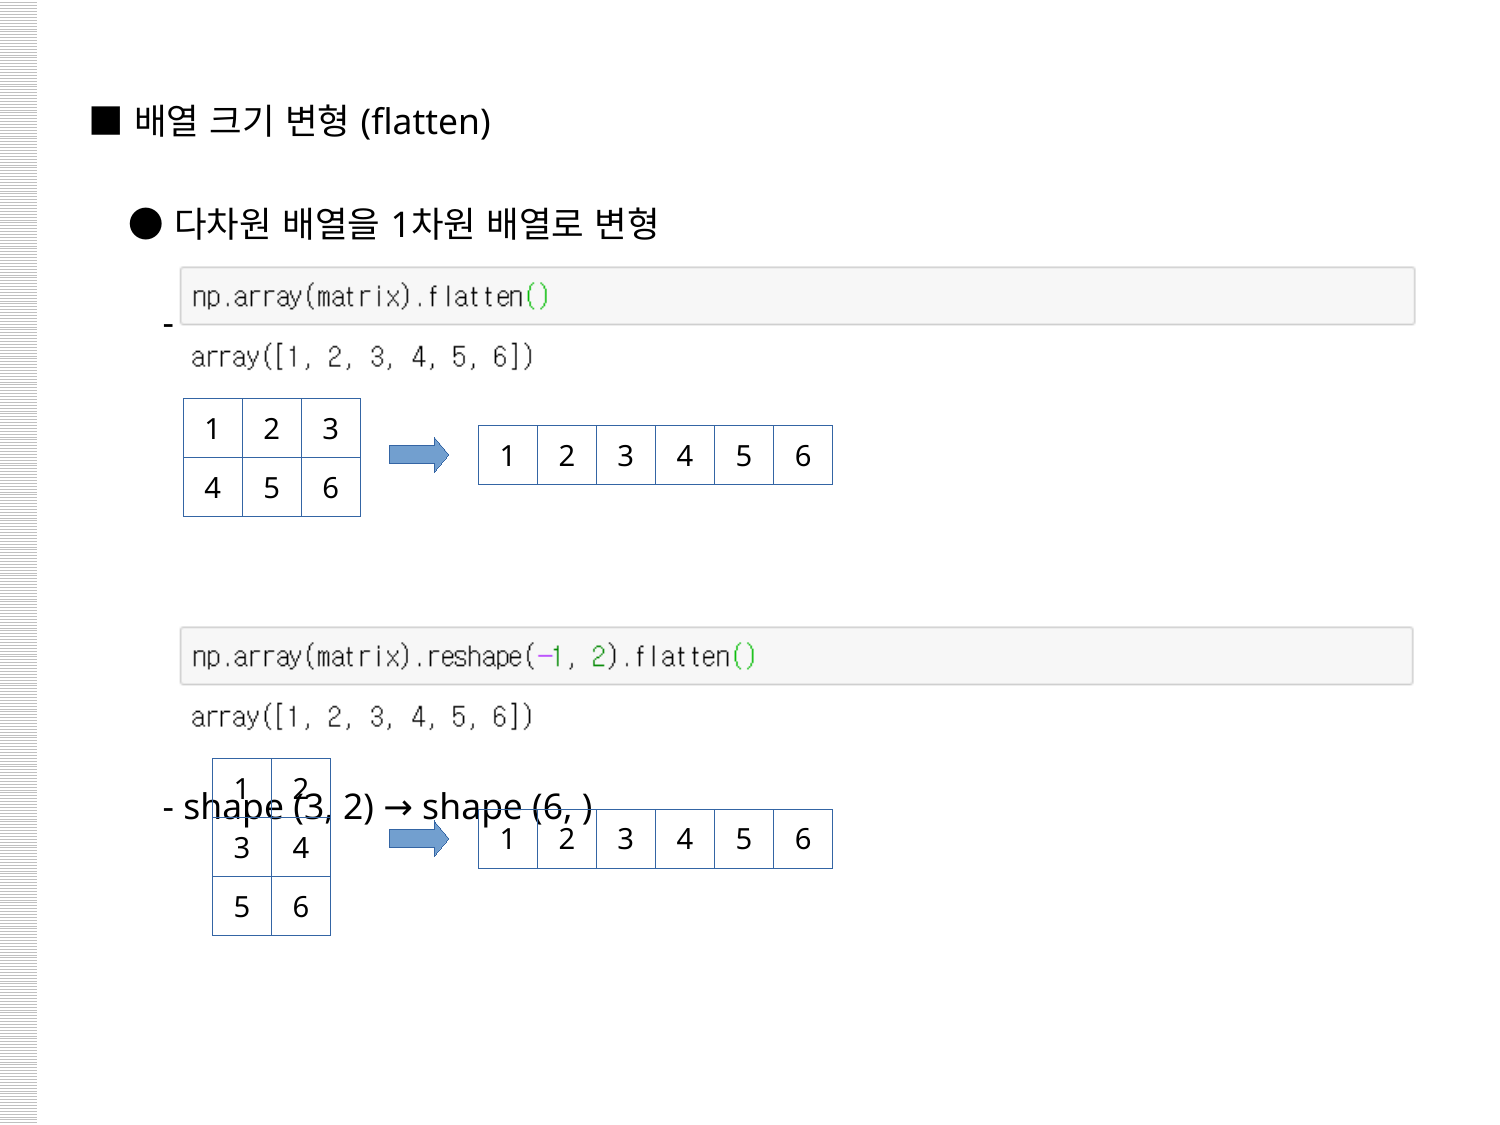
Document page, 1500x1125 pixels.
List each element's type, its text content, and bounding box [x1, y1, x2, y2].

text_box 6 [773, 425, 833, 485]
text_box 5 [714, 809, 773, 869]
text_box 2 [271, 758, 331, 817]
text_box 4 [271, 817, 331, 876]
text_box 1 [478, 425, 537, 485]
text_box 6 [301, 457, 361, 517]
text_box 1 [478, 809, 537, 869]
text_box 2 [537, 425, 596, 485]
picture [177, 262, 1419, 386]
text_box 5 [714, 425, 773, 485]
text_box 2 [537, 809, 596, 869]
picture [177, 622, 1417, 746]
text_box 1 [183, 398, 242, 457]
text_box 6 [271, 876, 331, 936]
text_box 5 [242, 457, 301, 517]
text_box 1 [212, 758, 271, 817]
text_box 2 [242, 398, 301, 457]
text_box 3 [596, 425, 655, 485]
text_box ■ 배열 크기 변형 (flatten) ● 다차원 배열을 1차원 배열로 변형 - shape (2, 3) → shape (6, ) - shape (3, 2) → shape (6, ) [73, 33, 1453, 990]
text_box 4 [655, 425, 714, 485]
text_box 3 [212, 817, 271, 876]
text_box 3 [301, 398, 361, 457]
text_box 5 [212, 876, 271, 936]
text_box [389, 437, 449, 473]
text_box [389, 820, 449, 857]
text_box 3 [596, 809, 655, 869]
text_box 4 [655, 809, 714, 869]
text_box 6 [773, 809, 833, 869]
text_box 4 [183, 457, 242, 517]
